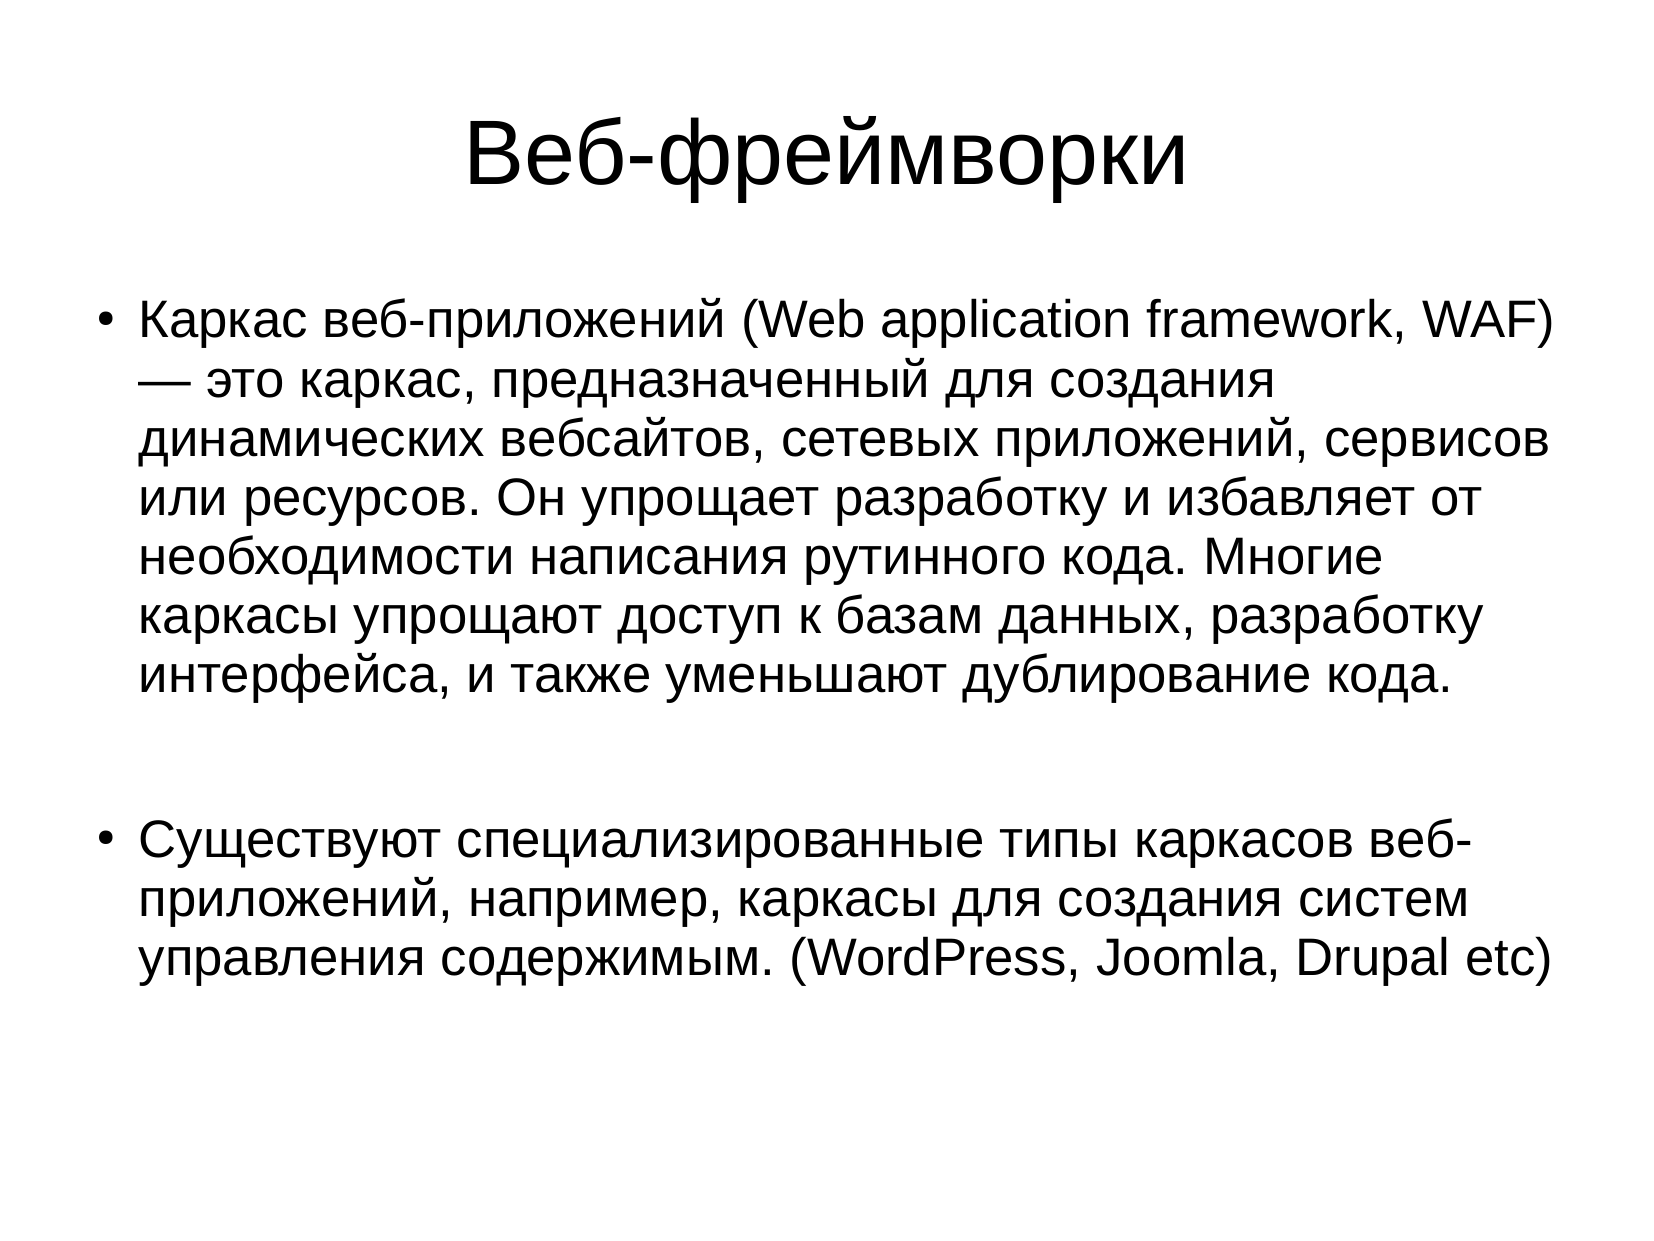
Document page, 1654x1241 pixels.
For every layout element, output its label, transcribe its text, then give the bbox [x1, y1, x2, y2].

title Веб-фреймворки [82, 49, 1571, 257]
list Каркас веб-приложений (Web application framework, WAF) — это каркас, предназначенный для создания динамических вебсайтов, сетевых приложений, сервисов или ресурсов. Он упрощает разработку и избавляет от необходимости написания рутинного кода. Многие каркасы упрощают доступ к базам данных, разработку интерфейса, и также уменьшают дублирование кода. Существуют специализированные типы каркасов веб-приложений, например, каркасы для создания систем управления содержимым. (WordPress, Joomla, Drupal etc) [82, 290, 1571, 1010]
